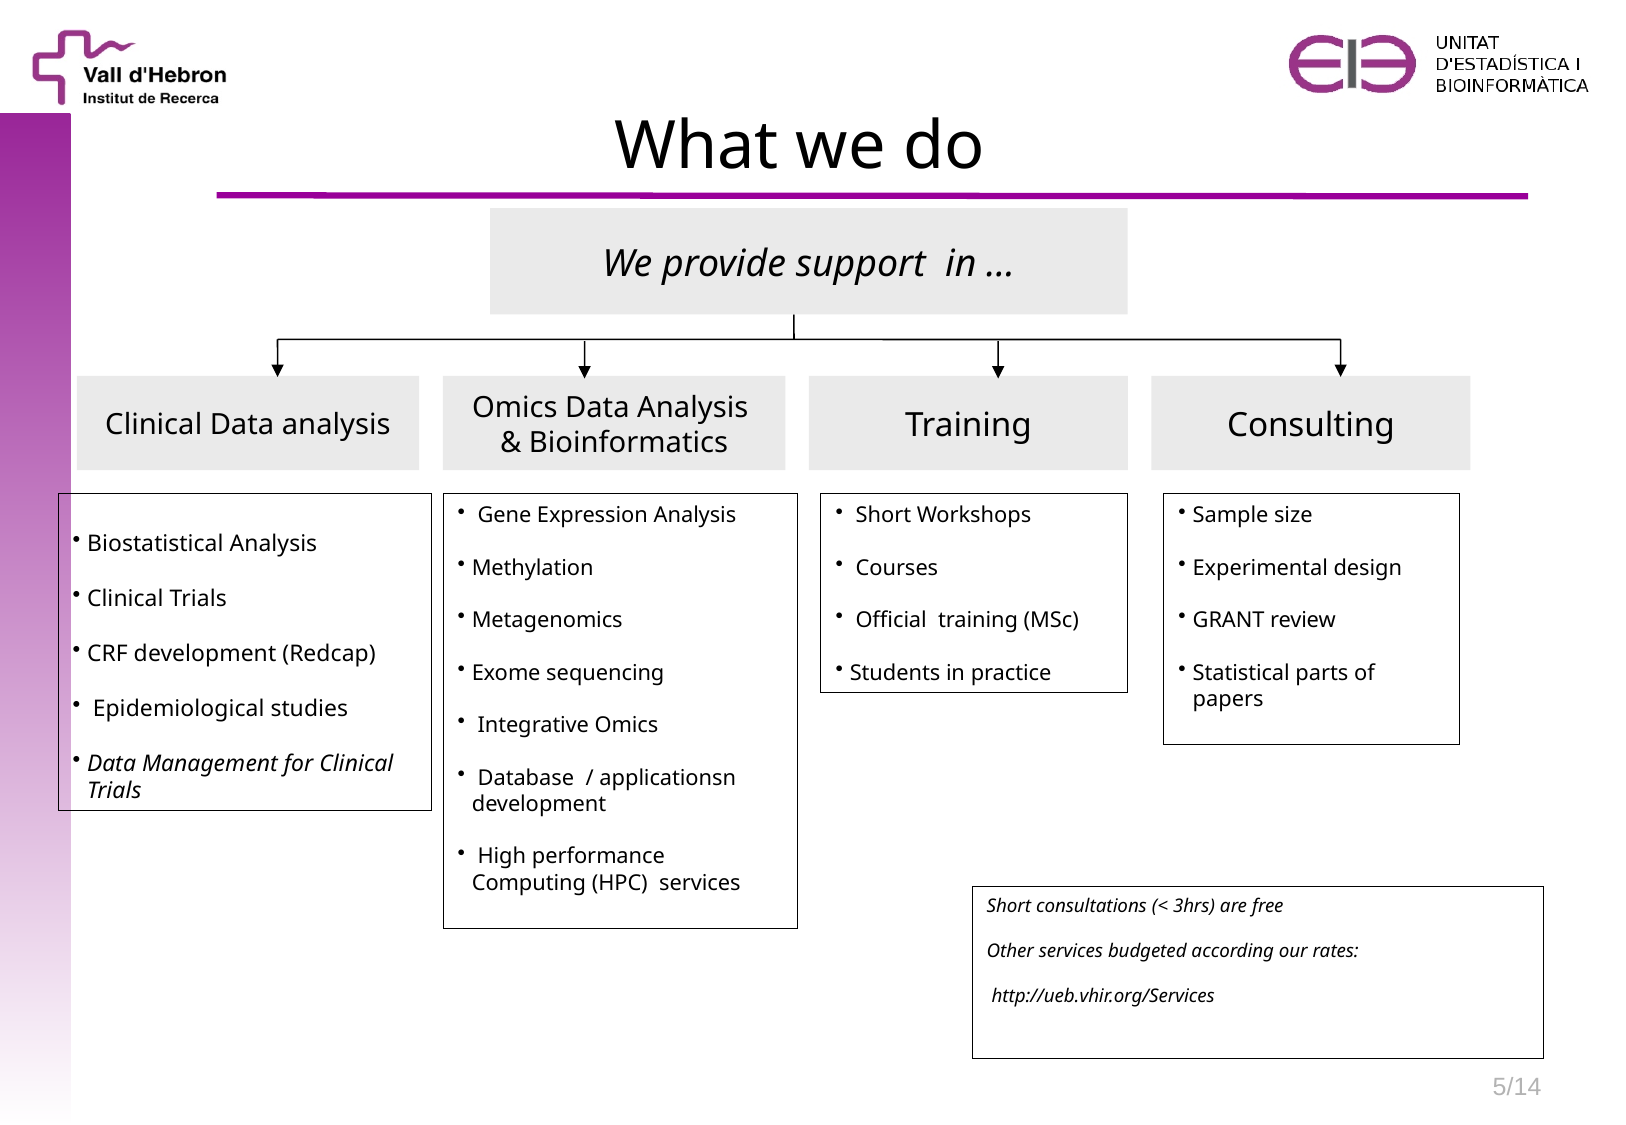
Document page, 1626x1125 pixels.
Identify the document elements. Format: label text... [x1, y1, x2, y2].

text_box Clinical Data analysis [76, 375, 420, 471]
text_box Sample size Experimental design GRANT review Statistical parts of papers [1163, 493, 1459, 745]
text_box Short Workshops Courses Official training (MSc) Students in practice [820, 493, 1128, 692]
text_box We provide support in … [490, 208, 1128, 315]
text_box Gene Expression Analysis Methylation Metagenomics Exome sequencing Integrative Omics Database / applicationsn development High performance Computing (HPC) services [442, 493, 798, 928]
text_box Biostatistical Analysis Clinical Trials CRF development (Redcap) Epidemiological studies Data Management for Clinical Trials [57, 493, 432, 811]
text_box Short consultations (< 3hrs) are free Other services budgeted according our rates: http://ueb.vhir.org/Services [971, 886, 1544, 1059]
text_box Training [808, 375, 1128, 471]
picture [1279, 24, 1625, 100]
picture [31, 29, 227, 106]
title What we do [108, 54, 1491, 230]
text_box Omics Data Analysis & Bioinformatics [442, 375, 786, 471]
text_box Consulting [1151, 375, 1471, 471]
